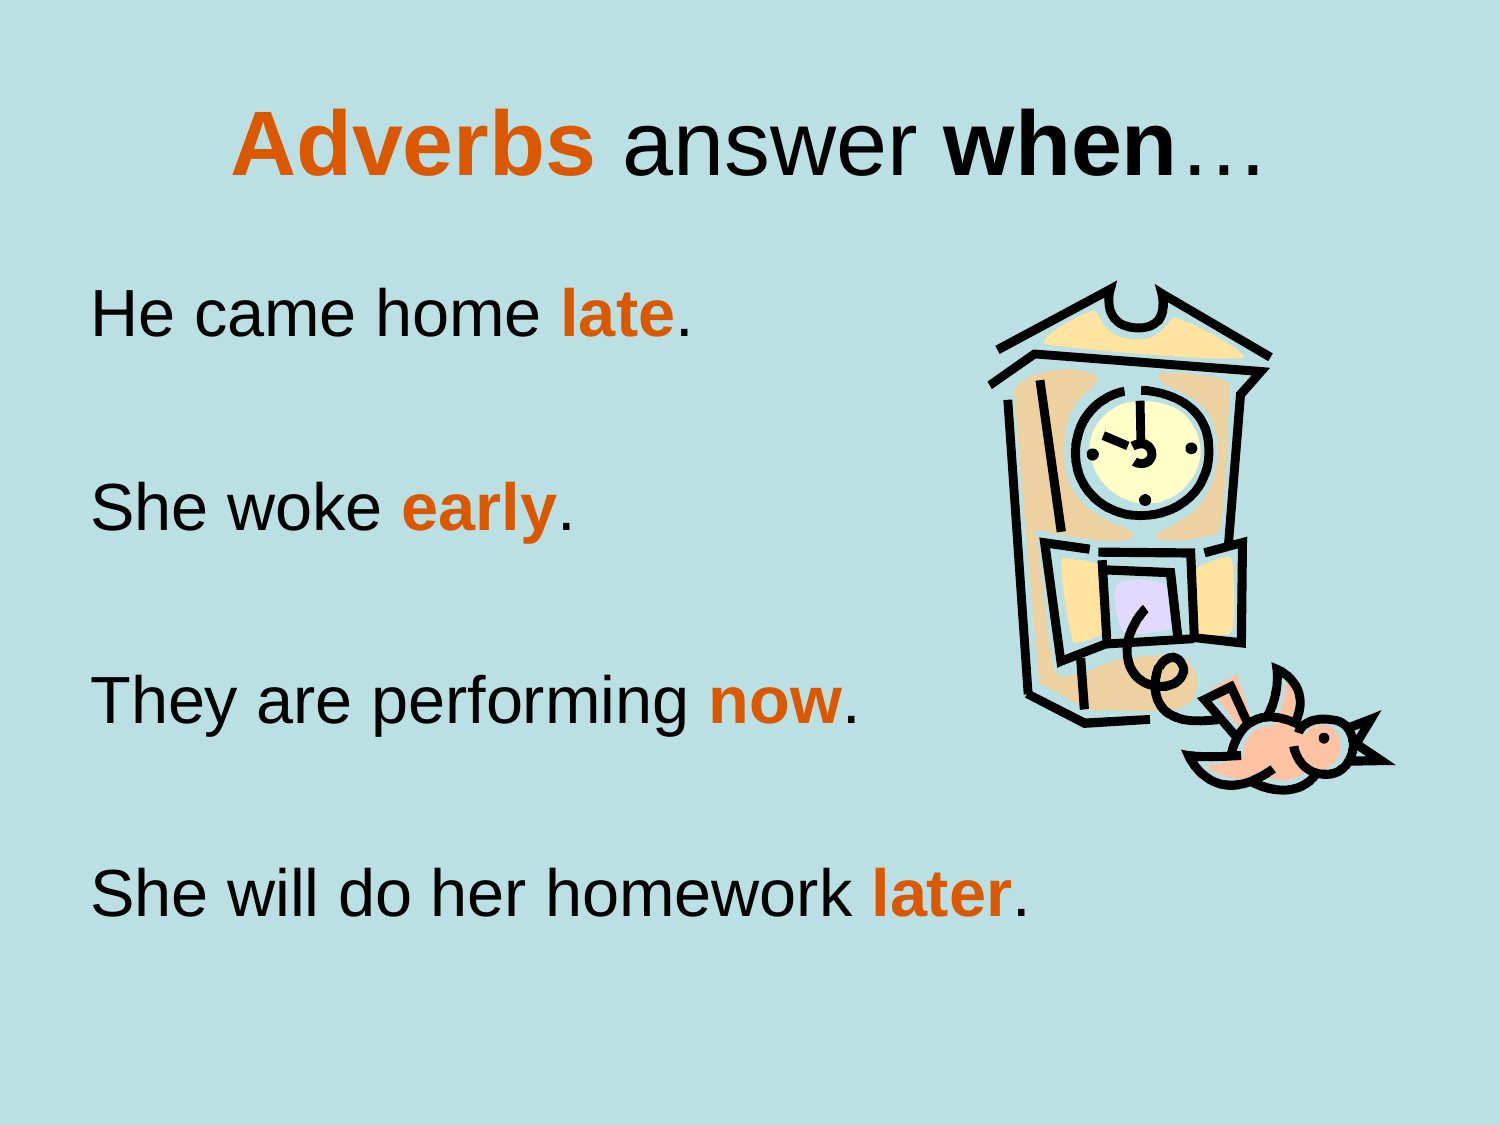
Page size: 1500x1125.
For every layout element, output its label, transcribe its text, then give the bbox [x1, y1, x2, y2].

picture [987, 275, 1402, 801]
text_box Adverbs answer when… [75, 45, 1426, 233]
text_box He came home late. She woke early. They are performing now. She will do her homework later. [75, 262, 1426, 1005]
